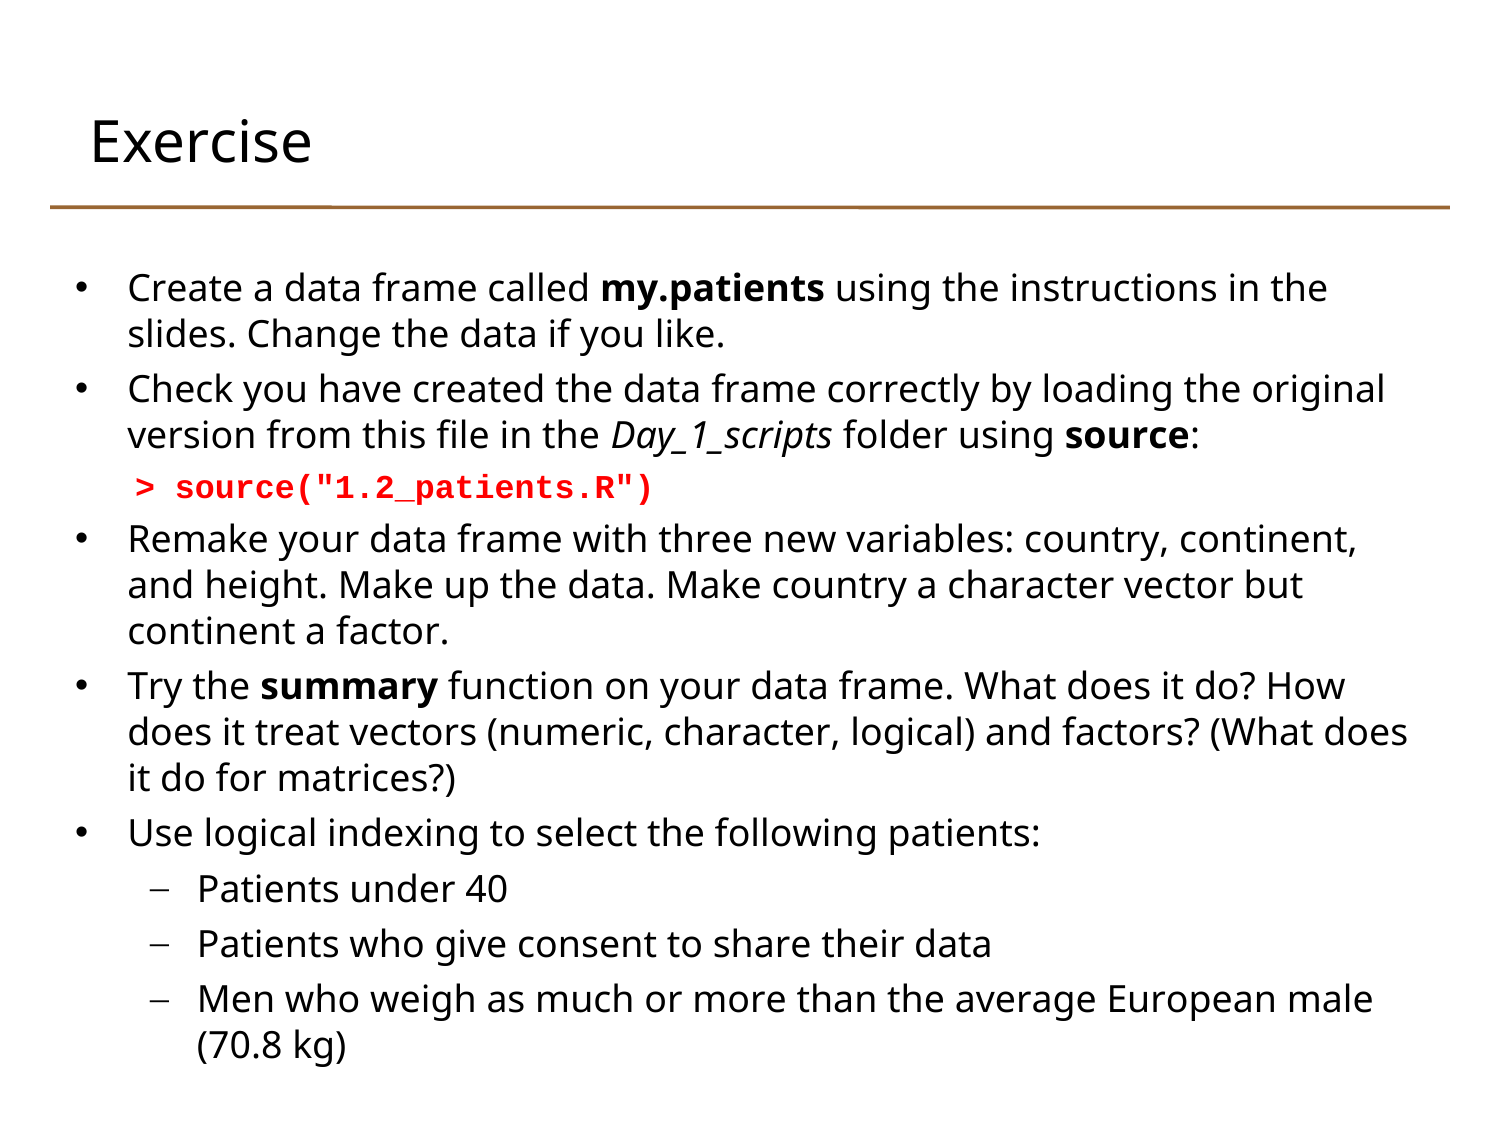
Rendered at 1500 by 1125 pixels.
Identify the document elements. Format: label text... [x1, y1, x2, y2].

text_box Exercise [75, 44, 1425, 233]
text_box Create a data frame called my.patients using the instructions in the slides. Change the data if you like. Check you have created the data frame correctly by loading the original version from this file in the Day_1_scripts folder using source: > source("1.2_patients.R") Remake your data frame with three new variables: country, continent, and height. Make up the data. Make country a character vector but continent a factor. Try the summary function on your data frame. What does it do? How does it treat vectors (numeric, character, logical) and factors? (What does it do for matrices?) Use logical indexing to select the following patients: Patients under 40 Patients who give consent to share their data Men who weigh as much or more than the average European male (70.8 kg) [75, 263, 1425, 1006]
